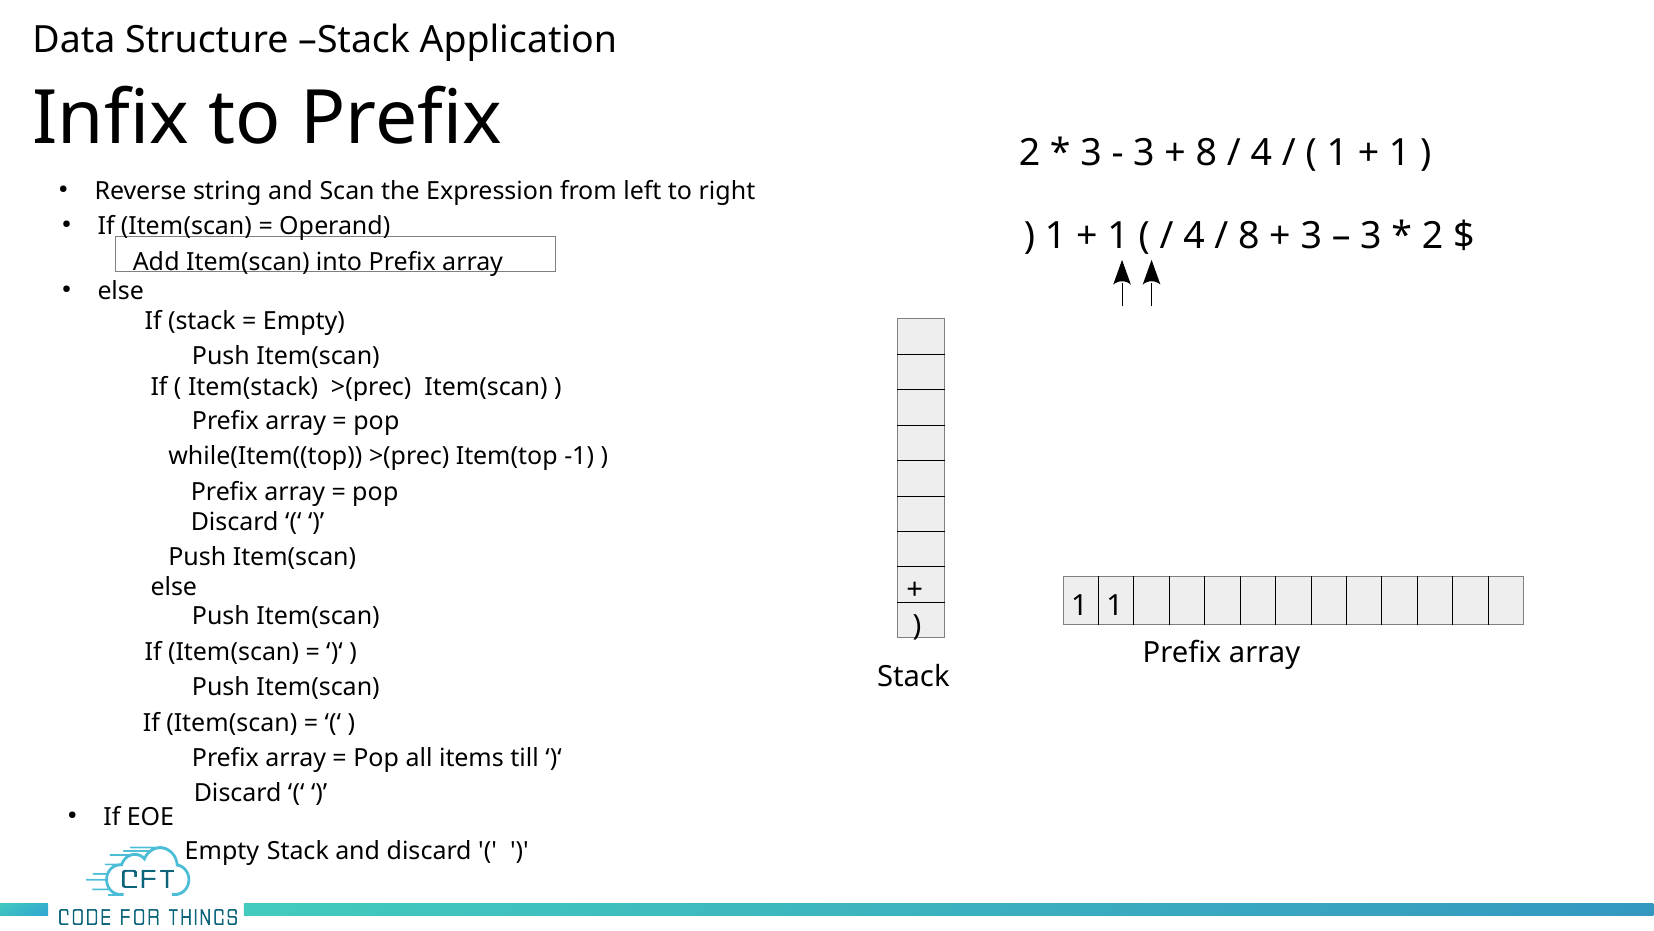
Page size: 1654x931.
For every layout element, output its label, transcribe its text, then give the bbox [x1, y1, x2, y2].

text_box [1489, 576, 1524, 625]
text_box Reverse string and Scan the Expression from left to right [44, 165, 960, 225]
text_box + [891, 561, 946, 611]
text_box [1170, 576, 1204, 624]
text_box [897, 390, 945, 425]
text_box Prefix array = Pop all items till ‘)‘ [141, 732, 685, 792]
text_box [1241, 576, 1275, 624]
text_box If (Item(scan) = ‘(‘ ) [92, 696, 449, 756]
text_box Discard ‘(‘ ‘)’ [143, 767, 475, 812]
text_box Push Item(scan) [141, 590, 414, 625]
text_box [1312, 576, 1346, 625]
text_box [897, 461, 945, 496]
text_box [1134, 576, 1169, 624]
text_box 2 * 3 - 3 + 8 / 4 / ( 1 + 1 ) [968, 118, 1554, 178]
text_box while(Item((top)) >(prec) Item(top -1) ) [118, 430, 762, 489]
text_box [1276, 576, 1311, 624]
text_box [1205, 576, 1240, 624]
text_box Prefix array = pop [141, 395, 498, 430]
text_box [897, 318, 945, 354]
text_box 1 [1056, 577, 1091, 627]
text_box If EOE [53, 791, 201, 836]
text_box [897, 497, 945, 531]
text_box Push Item(scan) [141, 330, 473, 390]
text_box Push Item(scan) [118, 531, 390, 576]
text_box Prefix array = pop [140, 466, 442, 526]
text_box ) 1 + 1 ( / 4 / 8 + 3 – 3 * 2 $ [973, 200, 1577, 260]
text_box Empty Stack and discard '(' ')' [134, 820, 656, 880]
text_box [1418, 576, 1452, 625]
text_box 1 [1091, 577, 1140, 627]
text_box ) [897, 611, 943, 646]
text_box Discard ‘(‘ ‘)’ [140, 496, 376, 531]
text_box If (stack = Empty) [94, 295, 449, 355]
text_box else [47, 265, 213, 325]
text_box If (Item(scan) = ‘)‘ ) [94, 625, 508, 671]
text_box [897, 355, 945, 389]
text_box Prefix array [1128, 624, 1341, 674]
text_box [1382, 576, 1417, 625]
text_box [897, 532, 945, 561]
text_box If ( Item(stack) >(prec) Item(scan) ) [100, 360, 632, 406]
text_box [897, 426, 945, 460]
text_box Add Item(scan) into Prefix array [82, 236, 780, 286]
picture [59, 846, 237, 925]
text_box Push Item(scan) [141, 661, 473, 706]
title Data Structure –Stack Application Infix to Prefix [32, 12, 1536, 166]
text_box Stack [862, 647, 973, 697]
text_box else [100, 561, 243, 621]
text_box If (Item(scan) = Operand) [47, 200, 491, 260]
text_box [1453, 576, 1488, 625]
text_box [1347, 576, 1381, 625]
